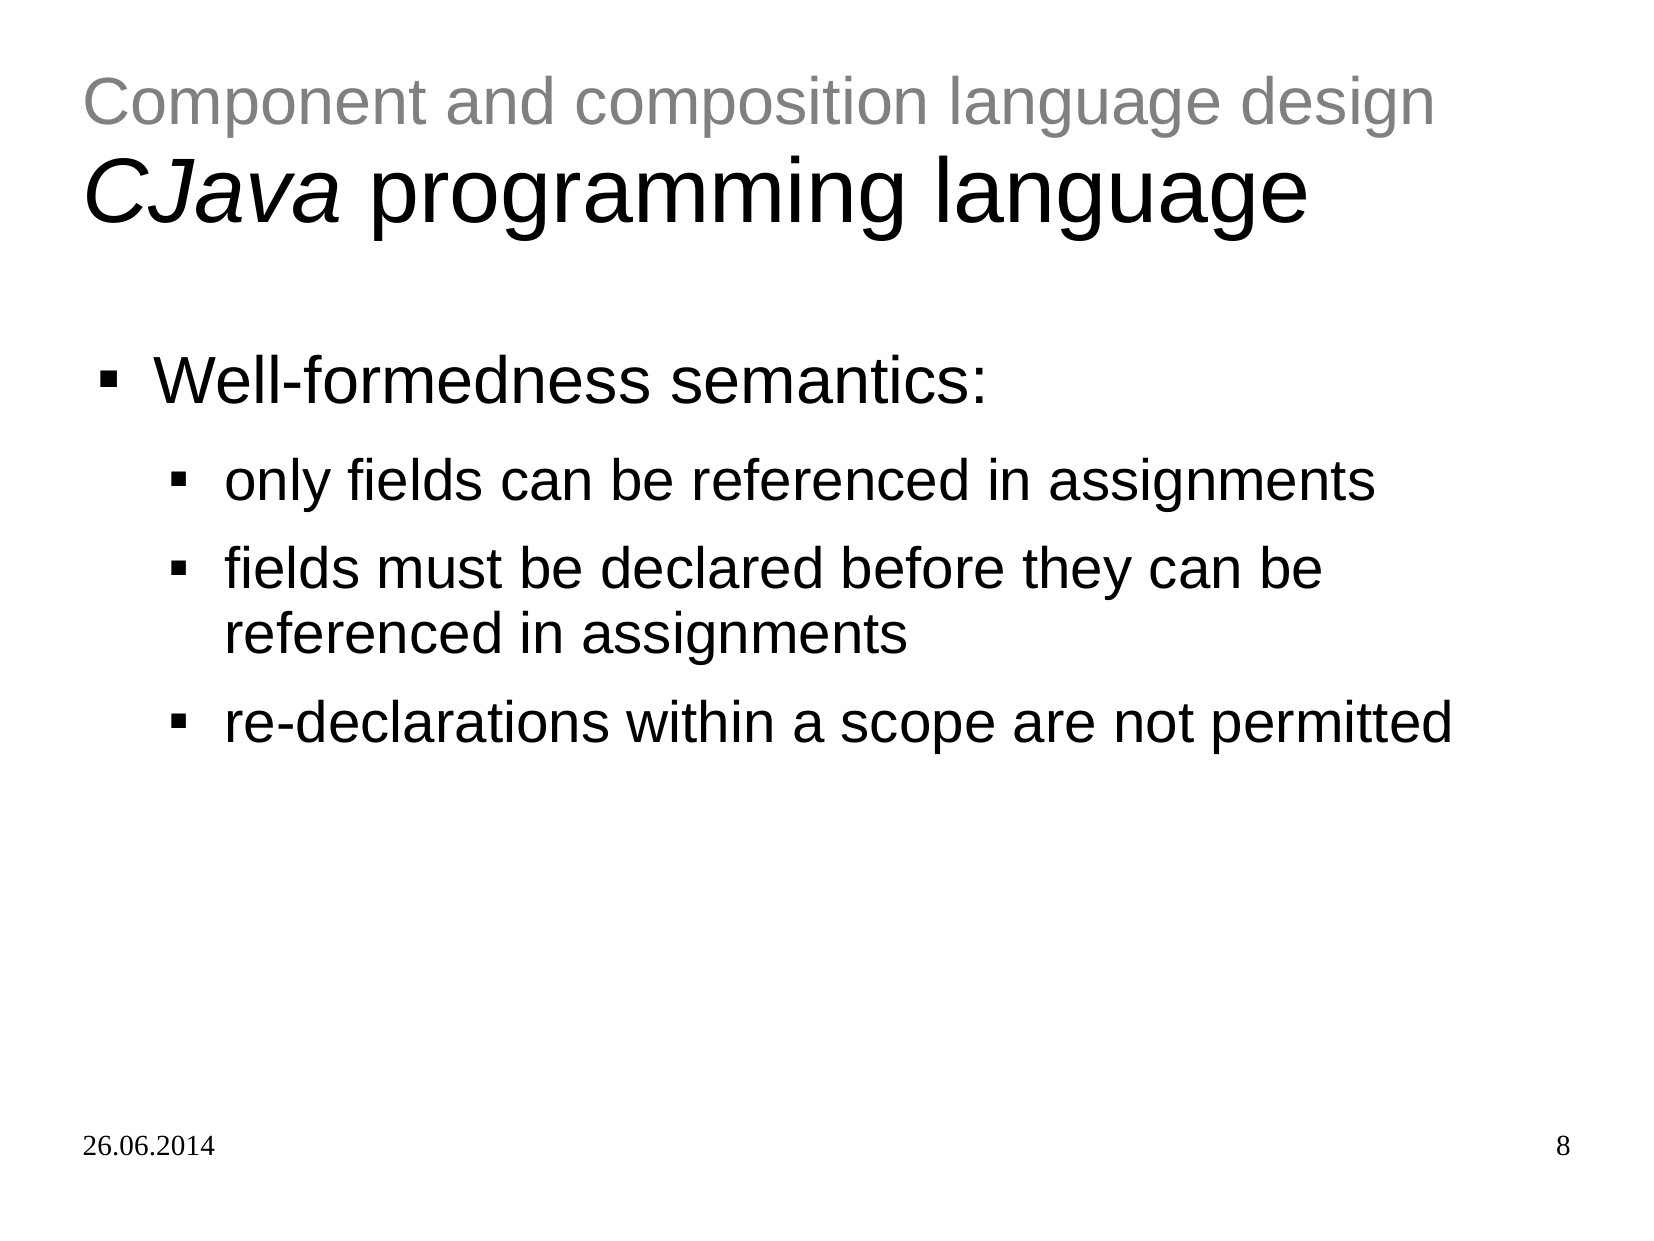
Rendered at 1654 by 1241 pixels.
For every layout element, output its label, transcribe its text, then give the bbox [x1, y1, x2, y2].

list Well-formedness semantics: only fields can be referenced in assignments fields must be declared before they can be referenced in assignments re-declarations within a scope are not permitted [82, 343, 1538, 1063]
title Component and composition language design CJava programming language [82, 49, 1571, 257]
